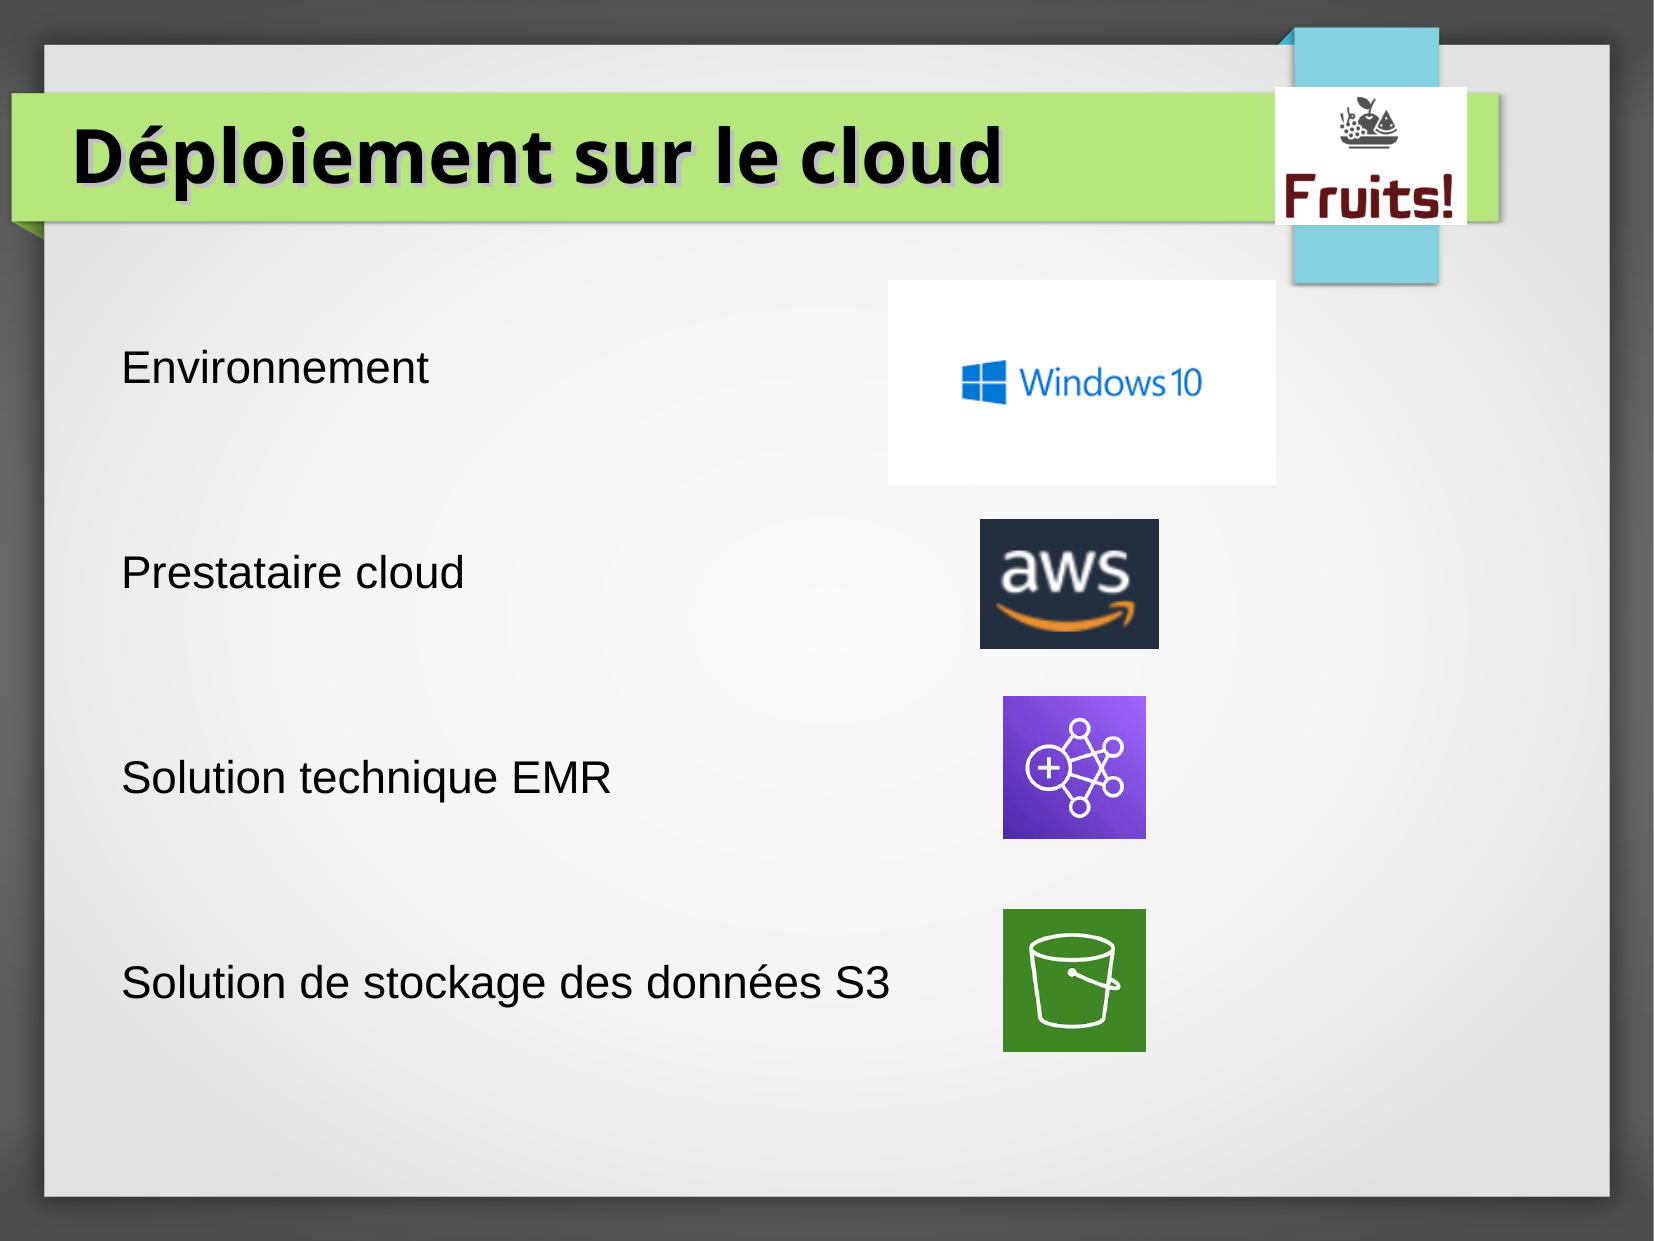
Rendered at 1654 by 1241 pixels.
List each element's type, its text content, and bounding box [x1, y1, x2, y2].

title Déploiement sur le cloud [70, 70, 1406, 238]
text_box Environnement Prestataire cloud Solution technique EMR Solution de stockage des données S3 [106, 283, 1571, 1040]
picture [0, 0, 1654, 1241]
